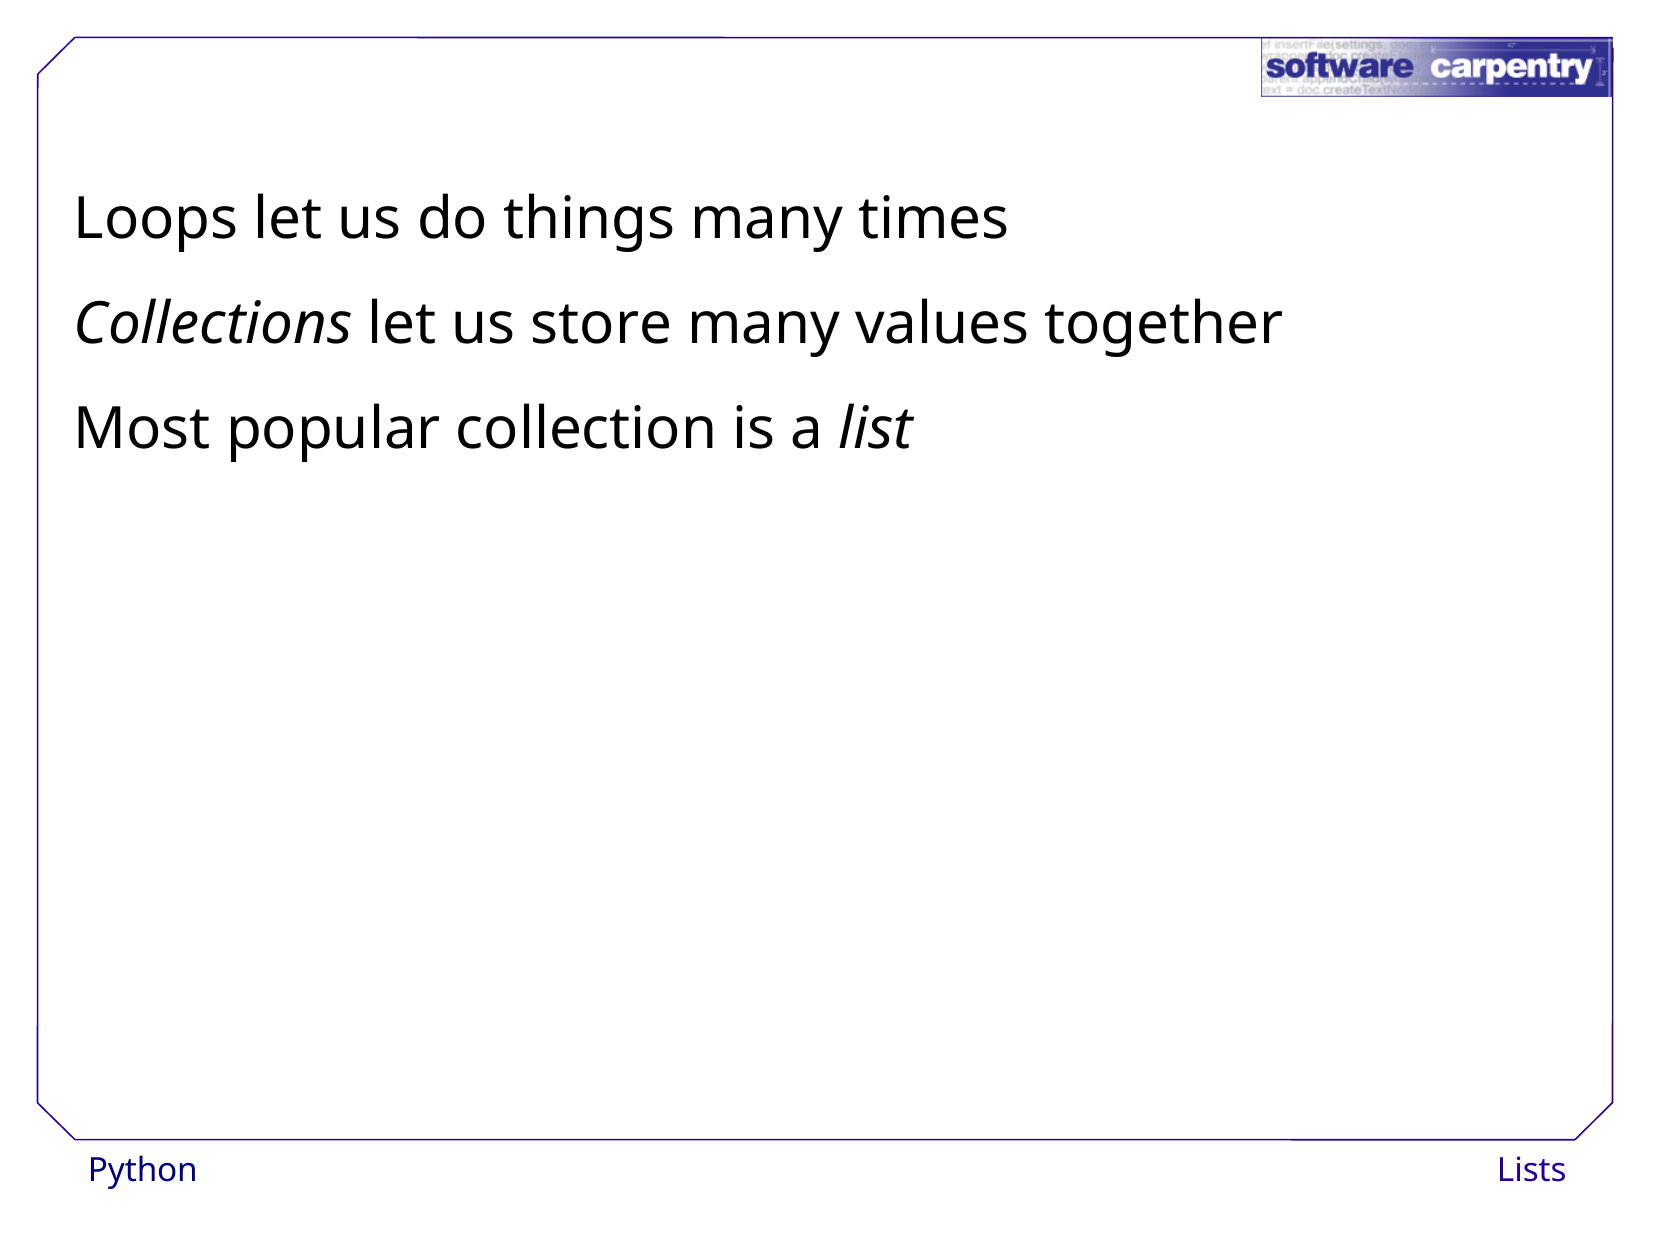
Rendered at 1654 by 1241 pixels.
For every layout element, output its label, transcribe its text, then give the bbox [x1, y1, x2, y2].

text_box Loops let us do things many times Collections let us store many values together Most popular collection is a list [59, 138, 1449, 469]
picture [1261, 39, 1613, 97]
